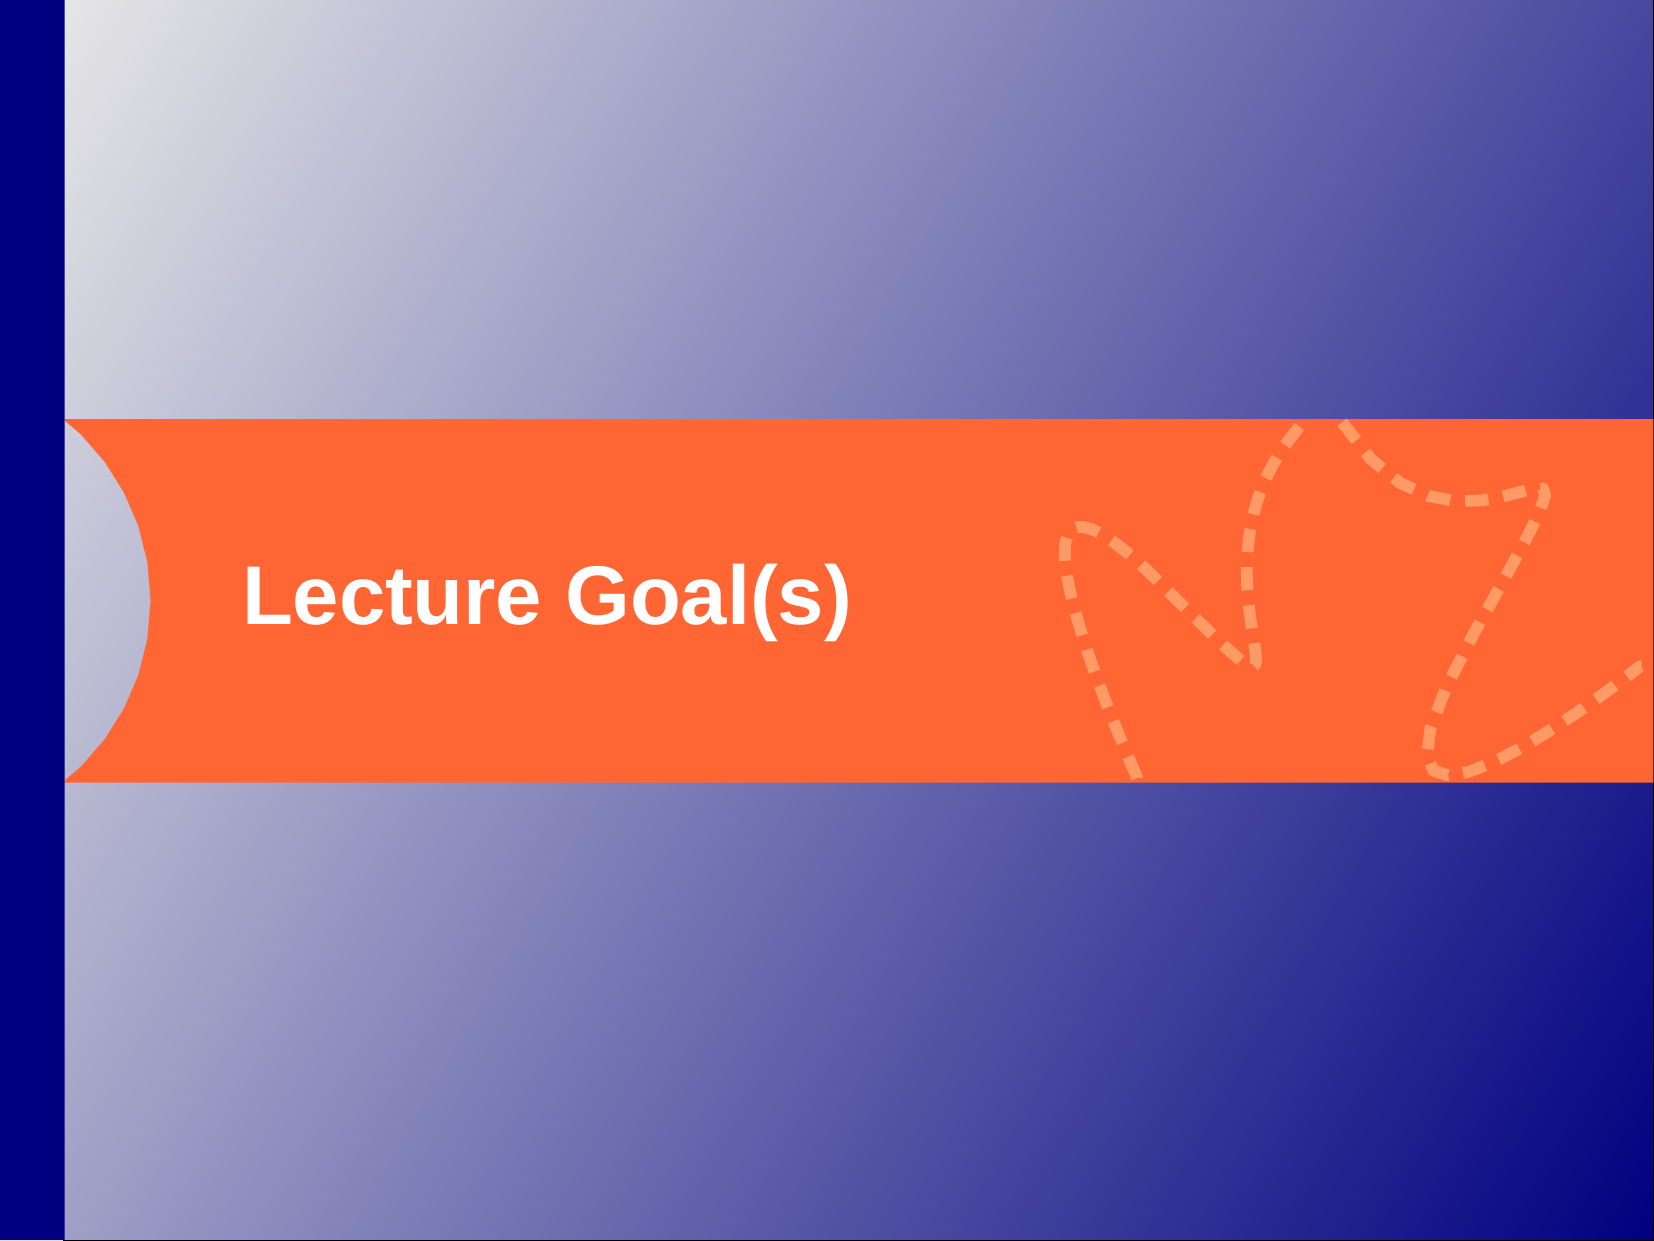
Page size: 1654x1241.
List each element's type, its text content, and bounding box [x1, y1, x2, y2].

title Lecture Goal(s) [242, 474, 1111, 727]
